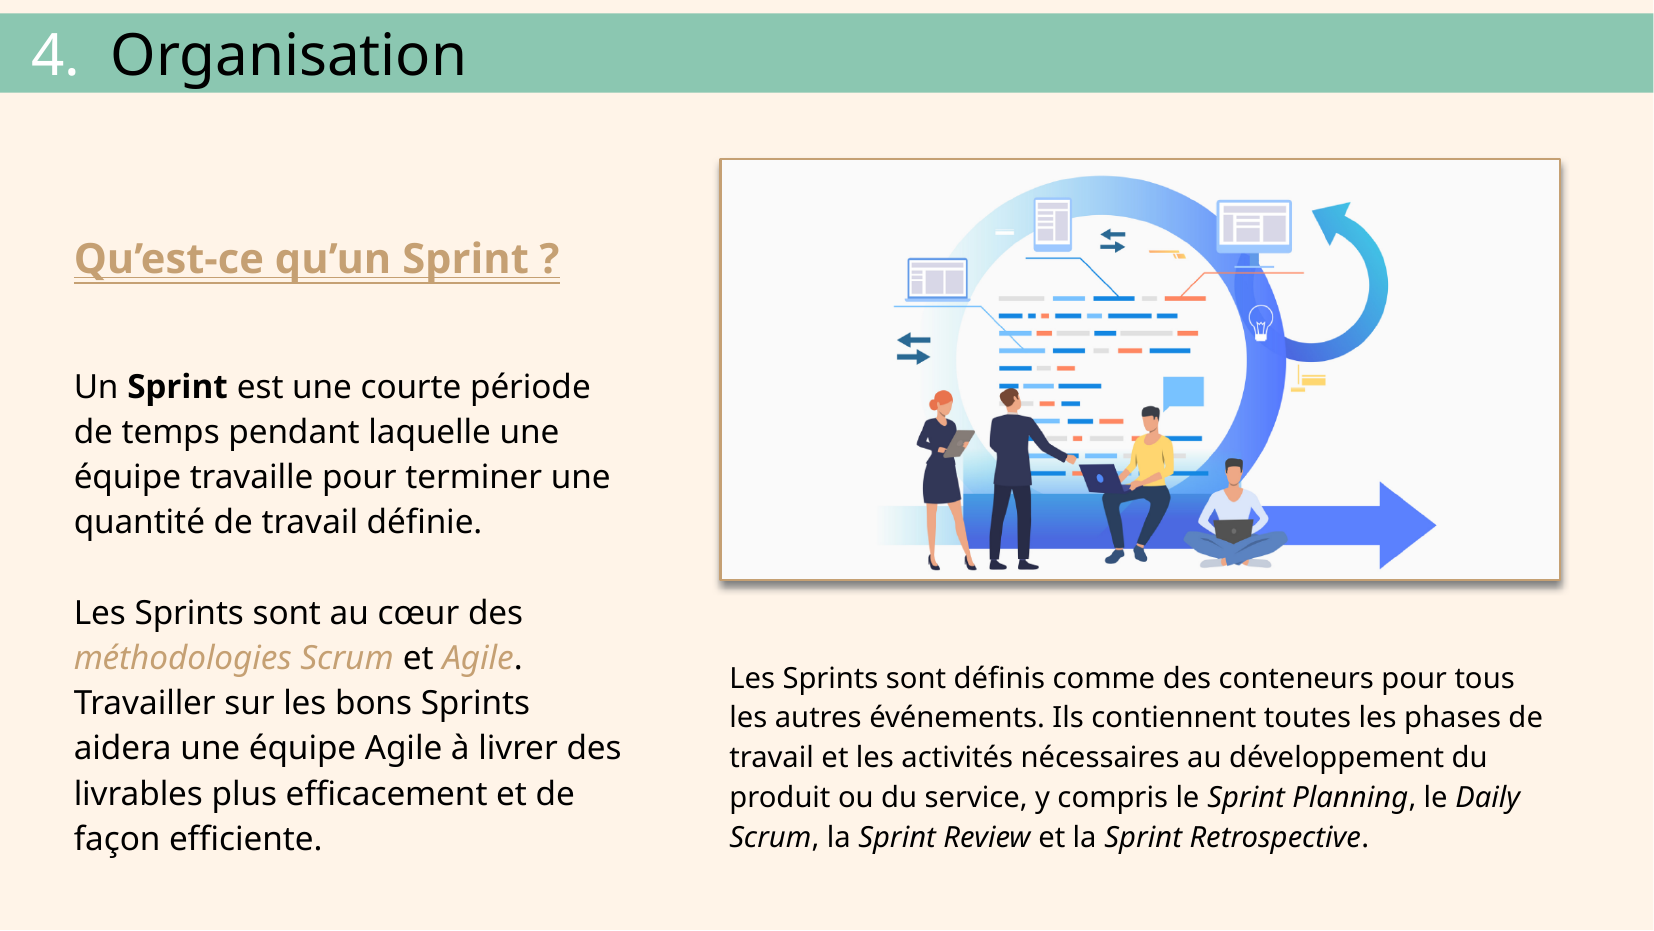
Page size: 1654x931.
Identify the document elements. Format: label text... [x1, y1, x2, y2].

title 4. Organisation [0, 17, 1654, 89]
text_box Les Sprints sont définis comme des conteneurs pour tous les autres événements. Ils contiennent toutes les phases de travail et les activités nécessaires au développement du produit ou du service, y compris le Sprint Planning, le Daily Scrum, la Sprint Review et la Sprint Retrospective. [714, 649, 1560, 892]
text_box Qu’est-ce qu’un Sprint ? Un Sprint est une courte période de temps pendant laquelle une équipe travaille pour terminer une quantité de travail définie. Les Sprints sont au cœur des méthodologies Scrum et Agile. Travailler sur les bons Sprints aidera une équipe Agile à livrer des livrables plus efficacement et de façon efficiente. [59, 221, 650, 798]
picture [721, 159, 1560, 579]
